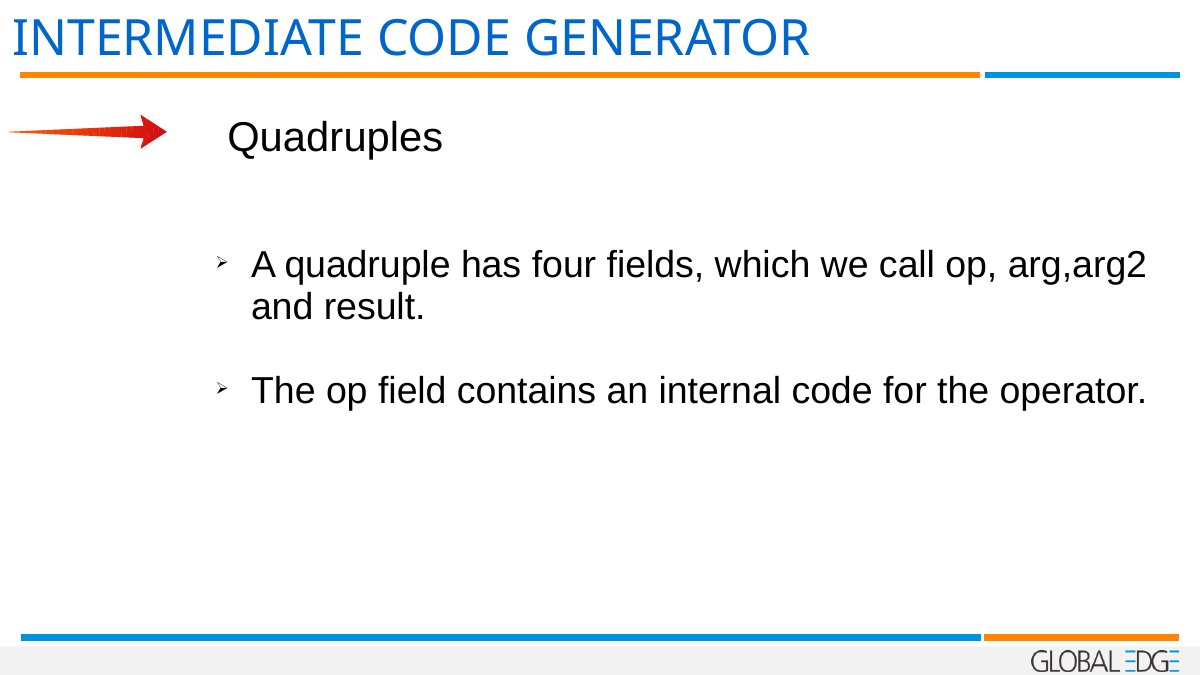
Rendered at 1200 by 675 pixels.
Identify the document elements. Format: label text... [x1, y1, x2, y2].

title INTERMEDIATE CODE GENERATOR [12, 6, 1088, 66]
text_box A quadruple has four fields, which we call op, arg,arg2 and result. The op field contains an internal code for the operator. [200, 236, 1182, 419]
picture [5, 112, 170, 152]
picture [1031, 650, 1179, 672]
text_box Quadruples [212, 106, 556, 169]
